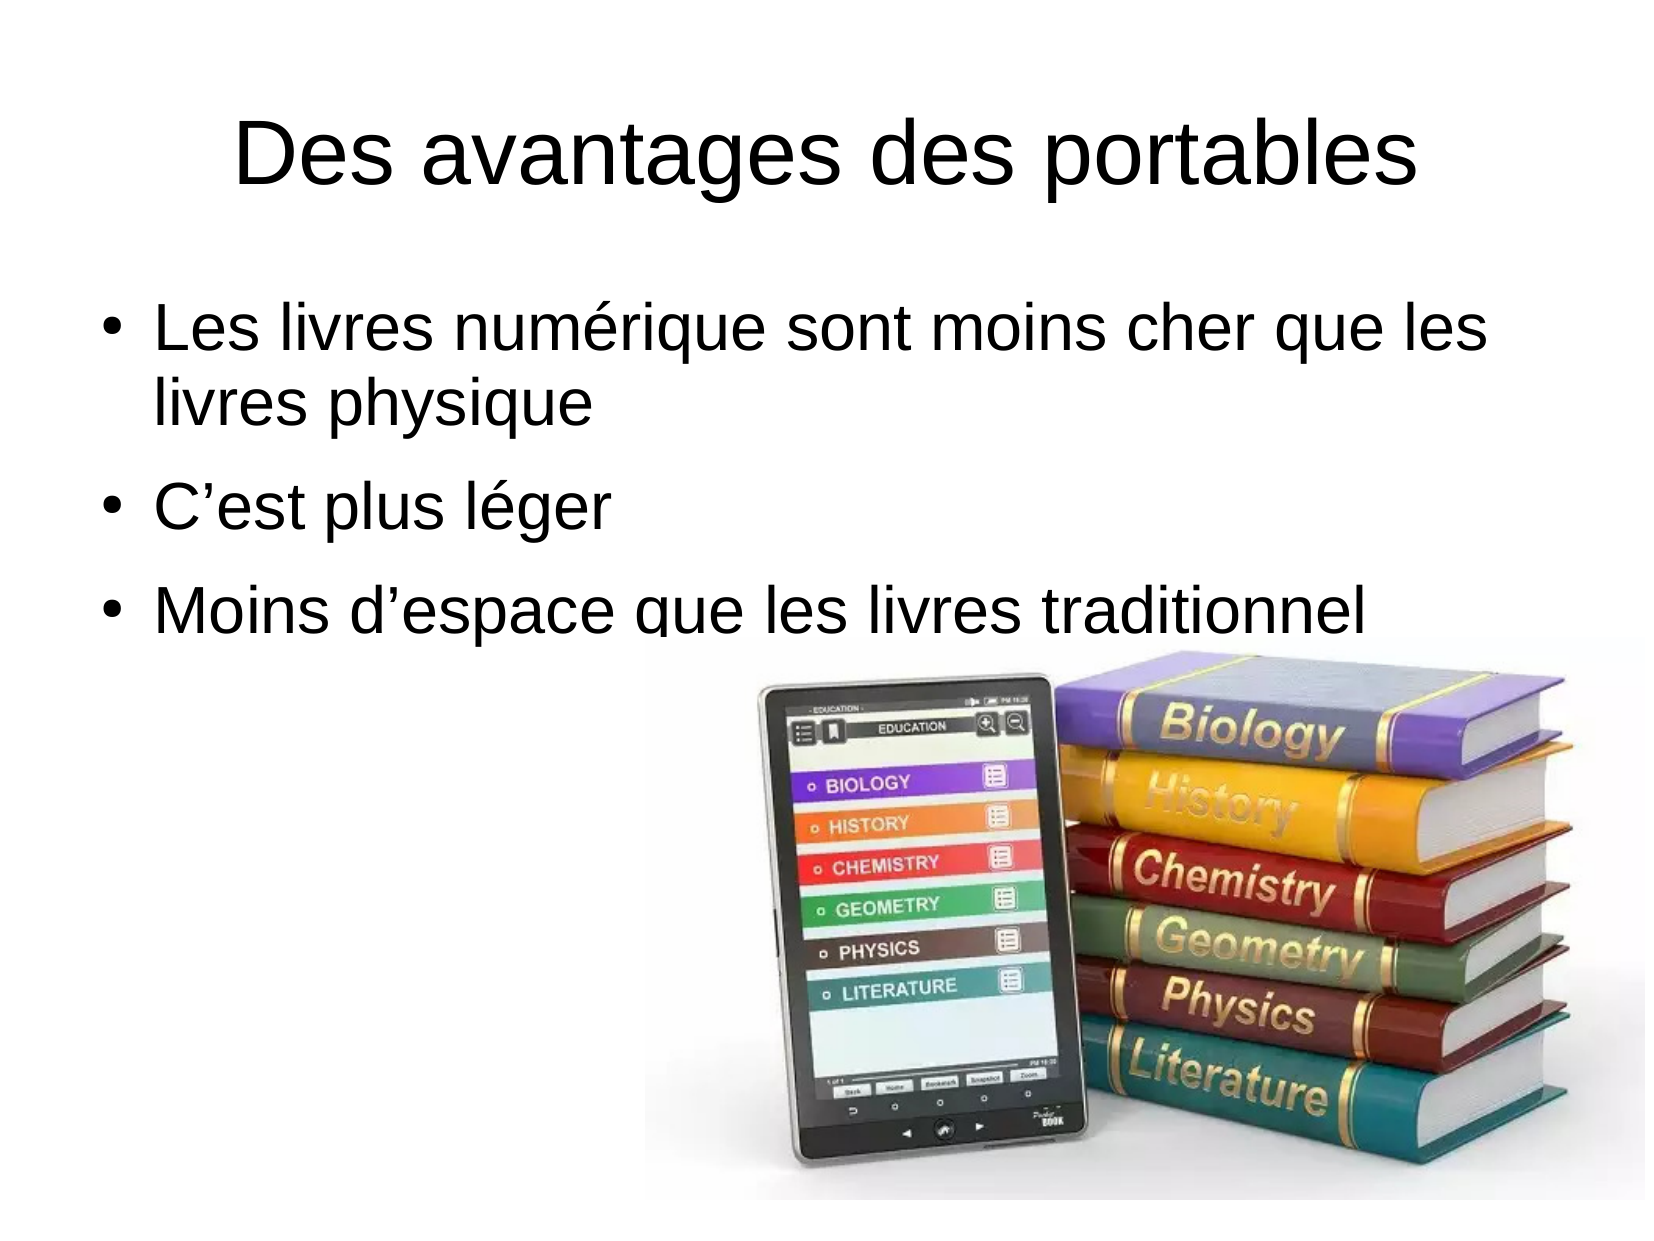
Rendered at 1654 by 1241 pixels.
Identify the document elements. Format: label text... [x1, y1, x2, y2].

title Des avantages des portables [82, 49, 1571, 257]
picture [645, 637, 1645, 1201]
list Les livres numérique sont moins cher que les livres physique C’est plus léger Moins d’espace que les livres traditionnel [82, 290, 1571, 1010]
